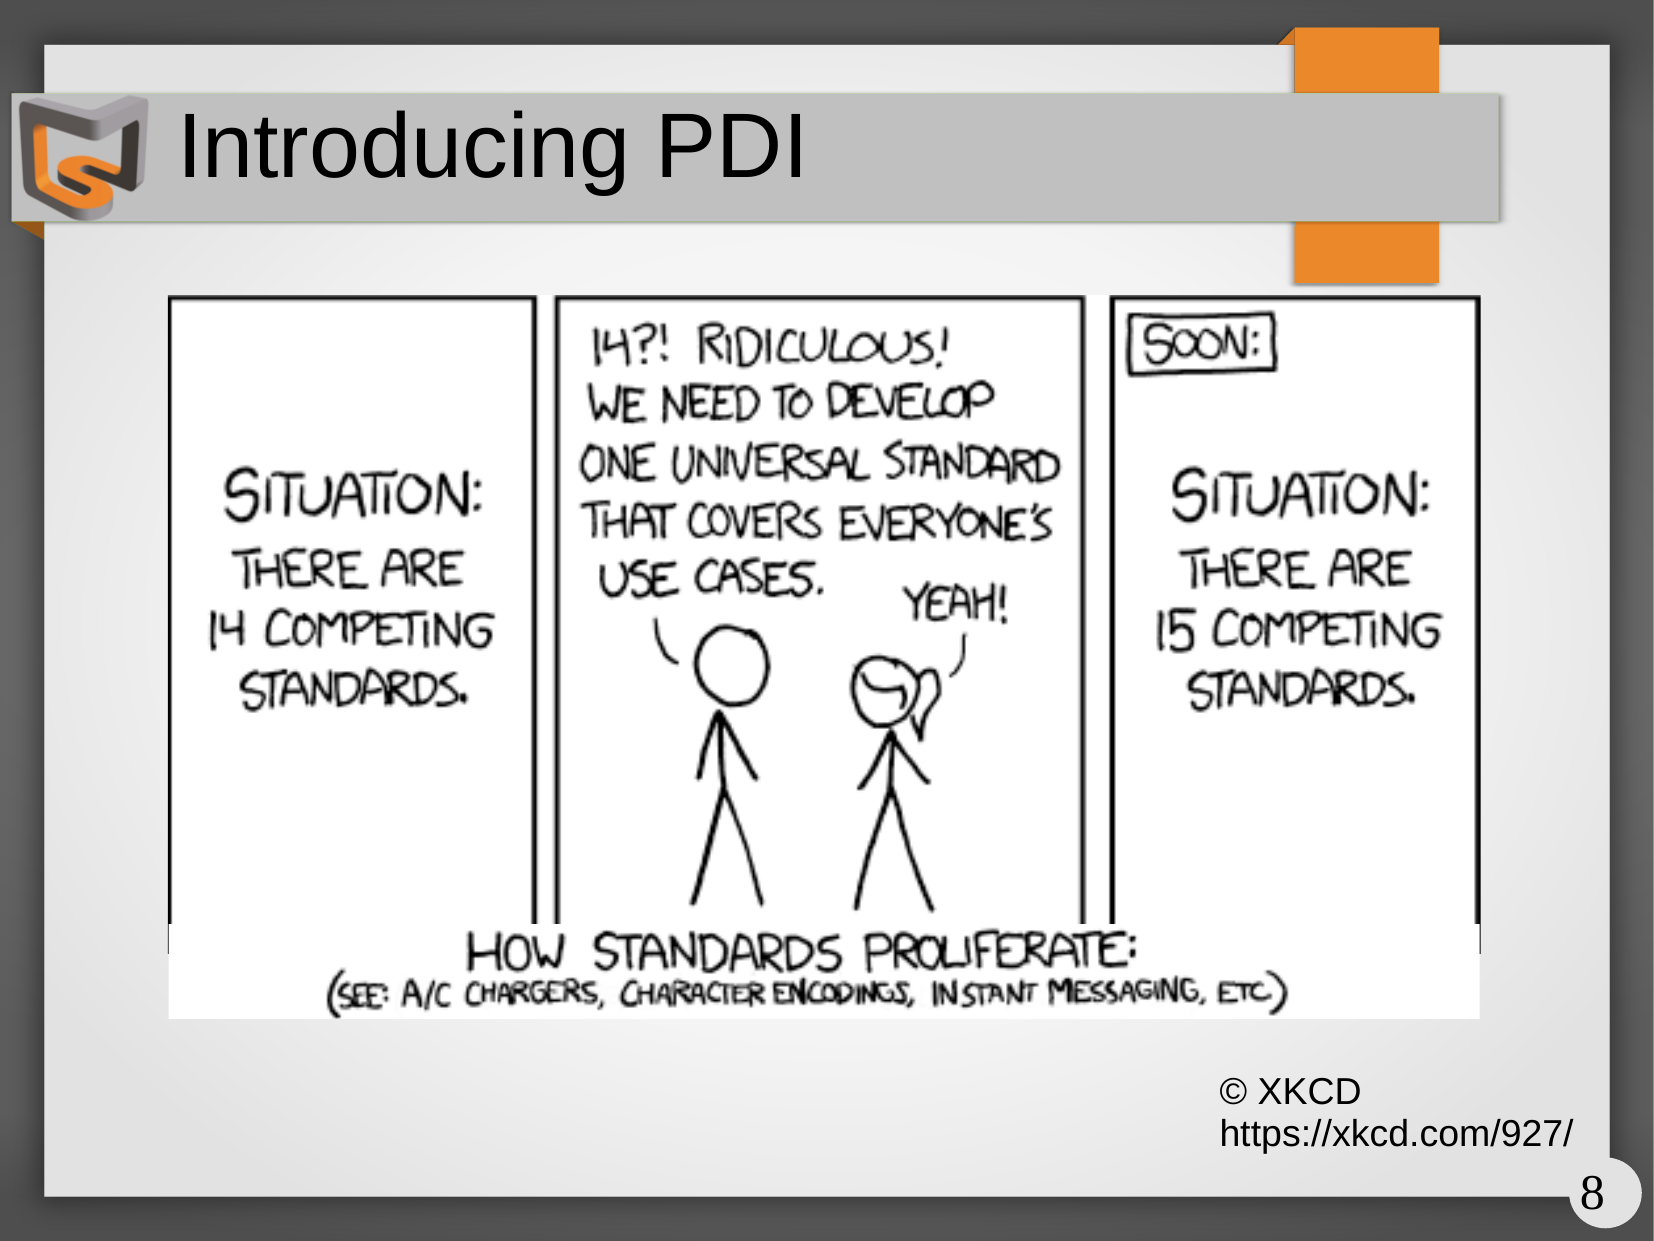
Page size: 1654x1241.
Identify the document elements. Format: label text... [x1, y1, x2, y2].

picture [0, 0, 1654, 1241]
text_box © XKCD https://xkcd.com/927/ [1204, 1063, 1601, 1204]
title Introducing PDI [177, 94, 1477, 213]
